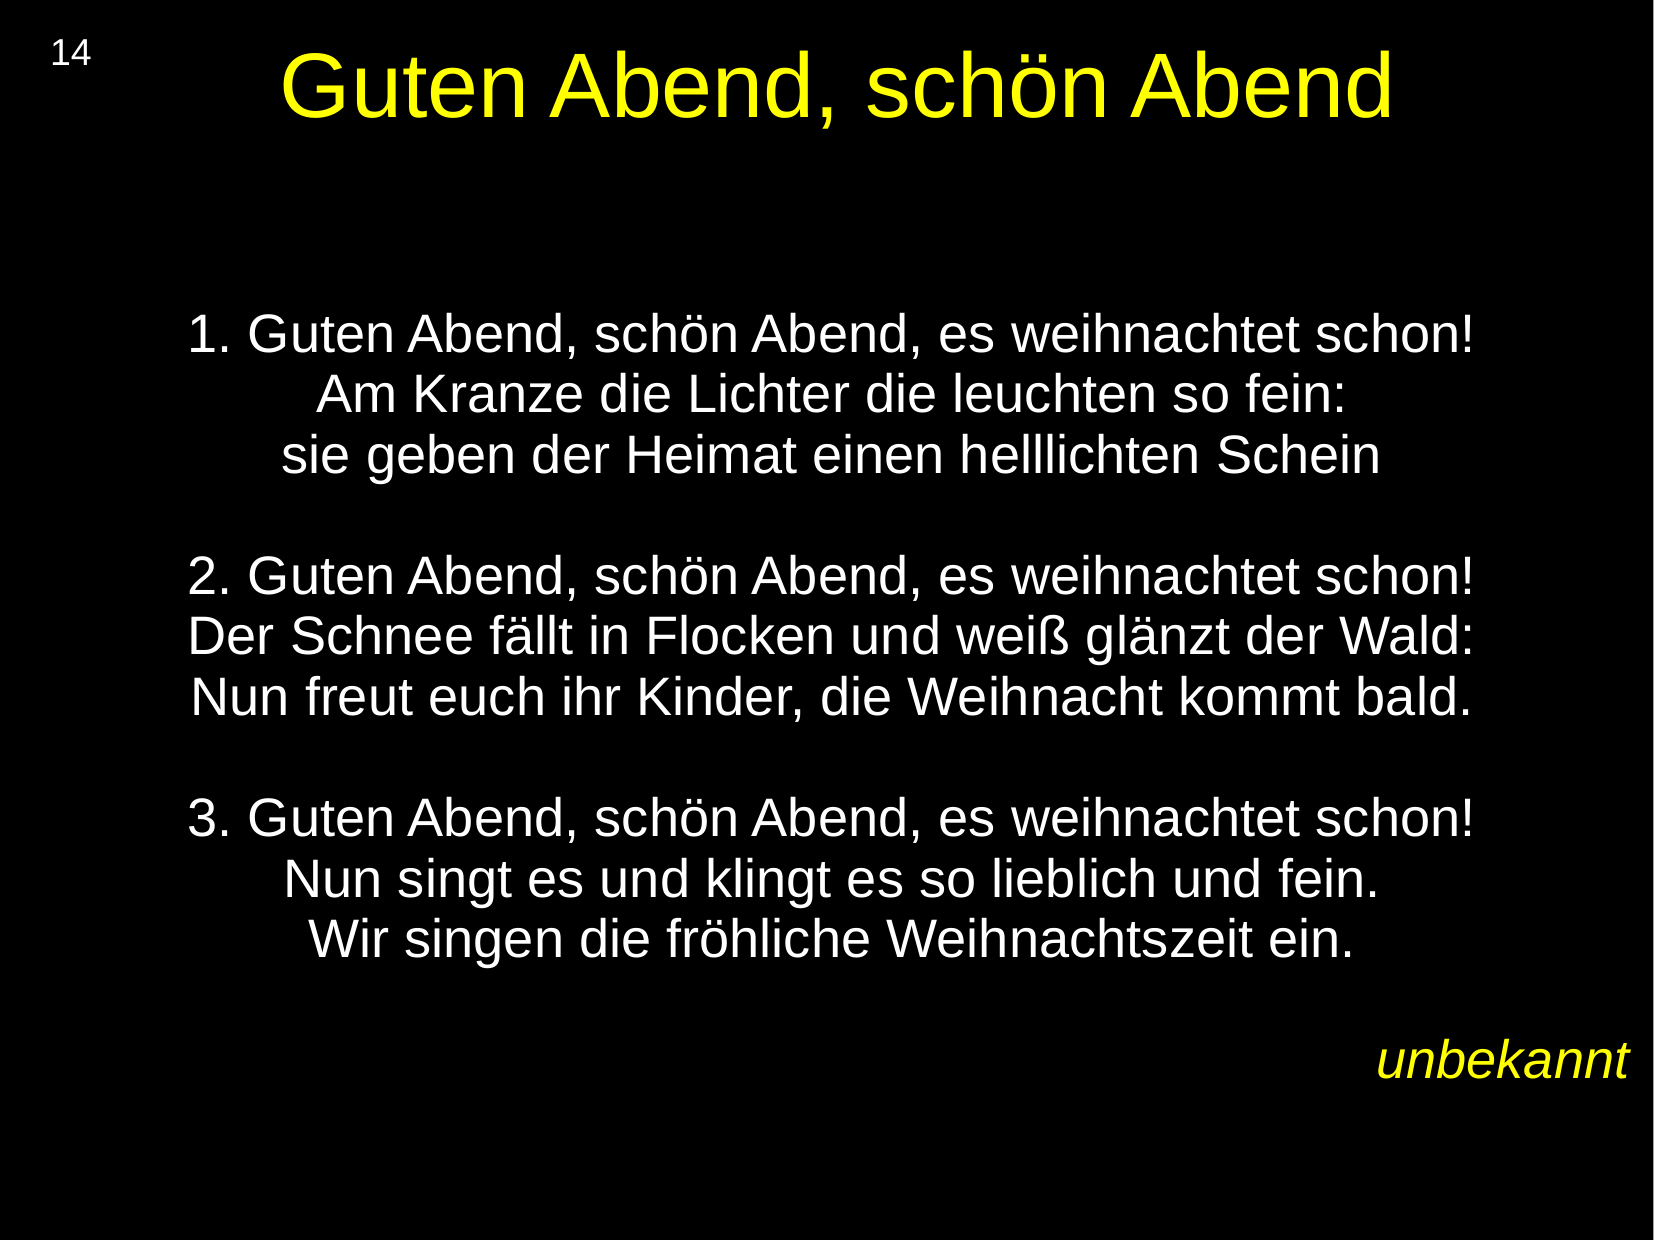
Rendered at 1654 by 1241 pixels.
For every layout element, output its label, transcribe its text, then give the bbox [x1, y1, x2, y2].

list 1. Guten Abend, schön Abend, es weihnachtet schon! Am Kranze die Lichter die leuchten so fein: sie geben der Heimat einen helllichten Schein 2. Guten Abend, schön Abend, es weihnachtet schon! Der Schnee fällt in Flocken und weiß glänzt der Wald: Nun freut euch ihr Kinder, die Weihnacht kommt bald. 3. Guten Abend, schön Abend, es weihnachtet schon! Nun singt es und klingt es so lieblich und fein. Wir singen die fröhliche Weihnachtszeit ein. unbekannt [35, 177, 1630, 1217]
title Guten Abend, schön Abend [94, 5, 1583, 166]
text_box 14 [35, 23, 130, 81]
